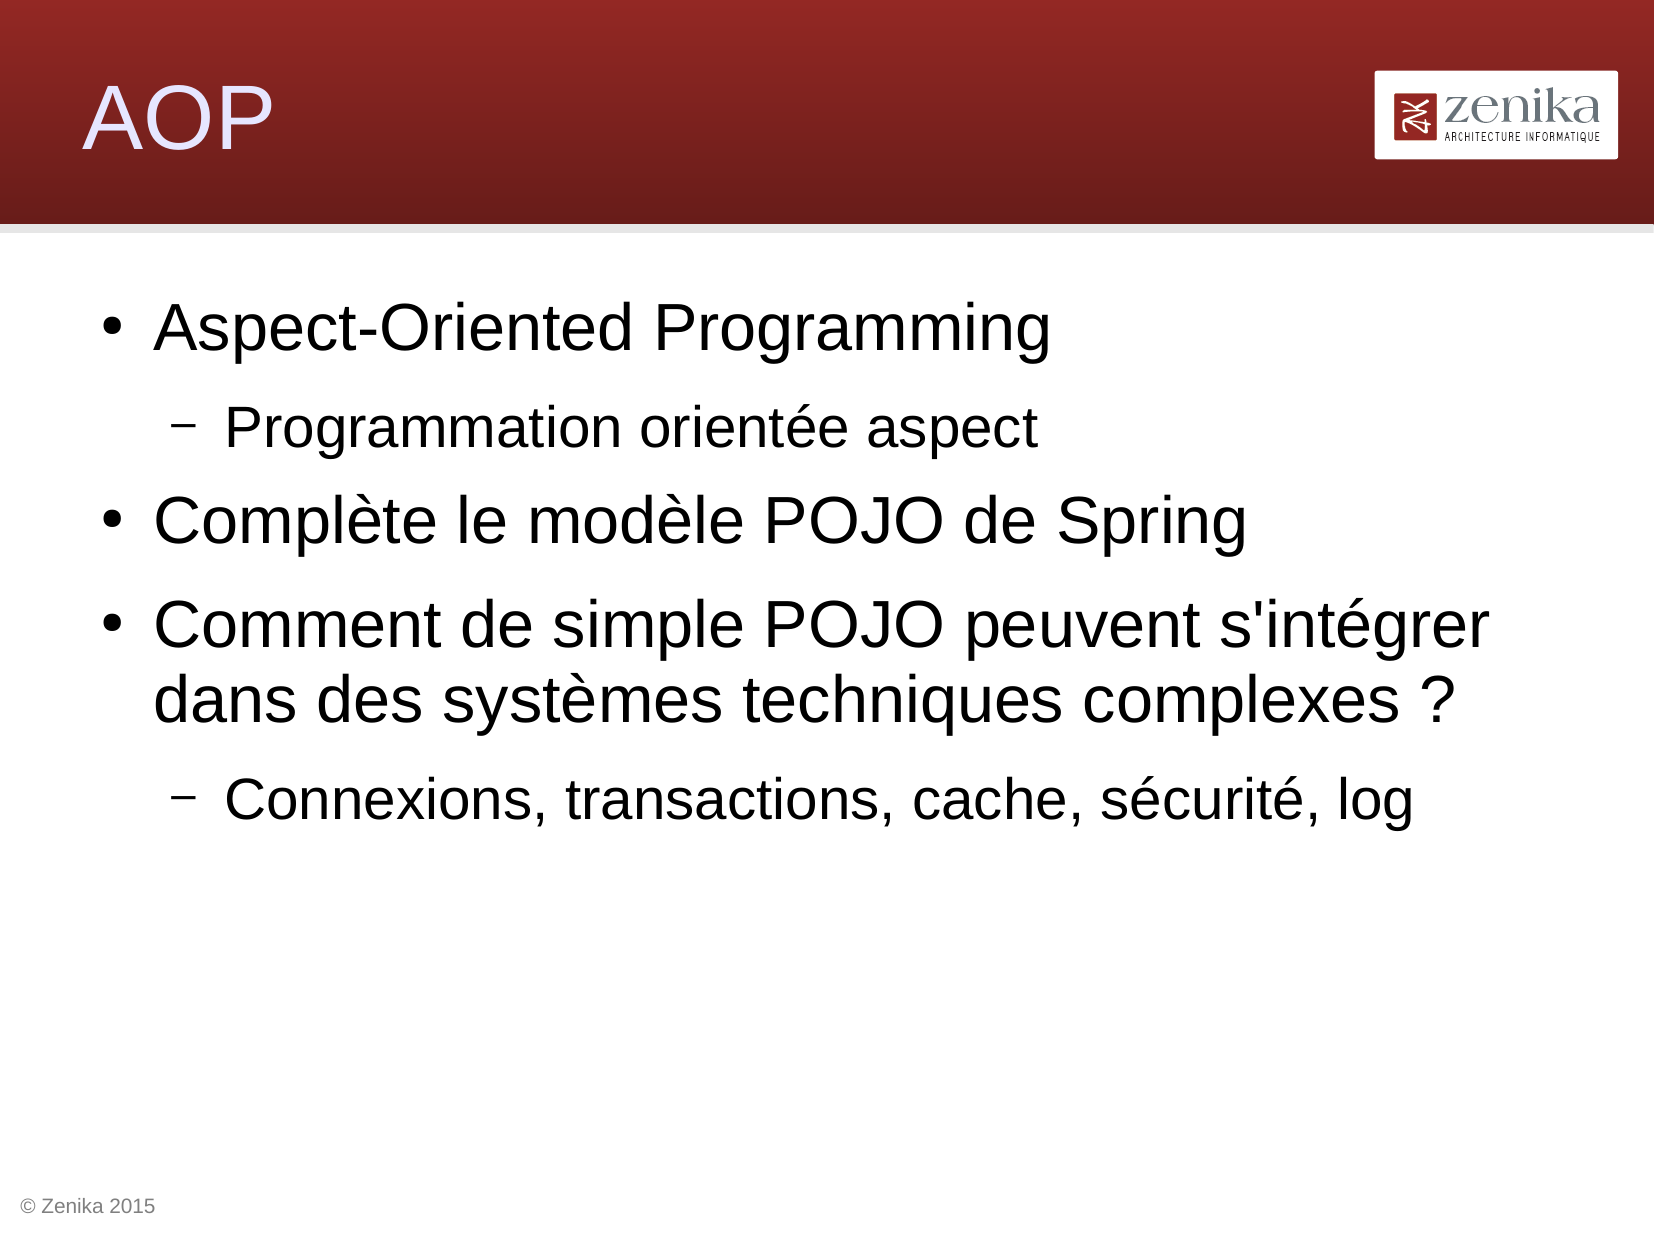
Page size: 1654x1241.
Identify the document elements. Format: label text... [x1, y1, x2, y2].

title AOP [82, 13, 1571, 222]
list Aspect-Oriented Programming Programmation orientée aspect Complète le modèle POJO de Spring Comment de simple POJO peuvent s'intégrer dans des systèmes techniques complexes ? Connexions, transactions, cache, sécurité, log [82, 290, 1538, 1010]
picture [1571, 82, 1600, 149]
